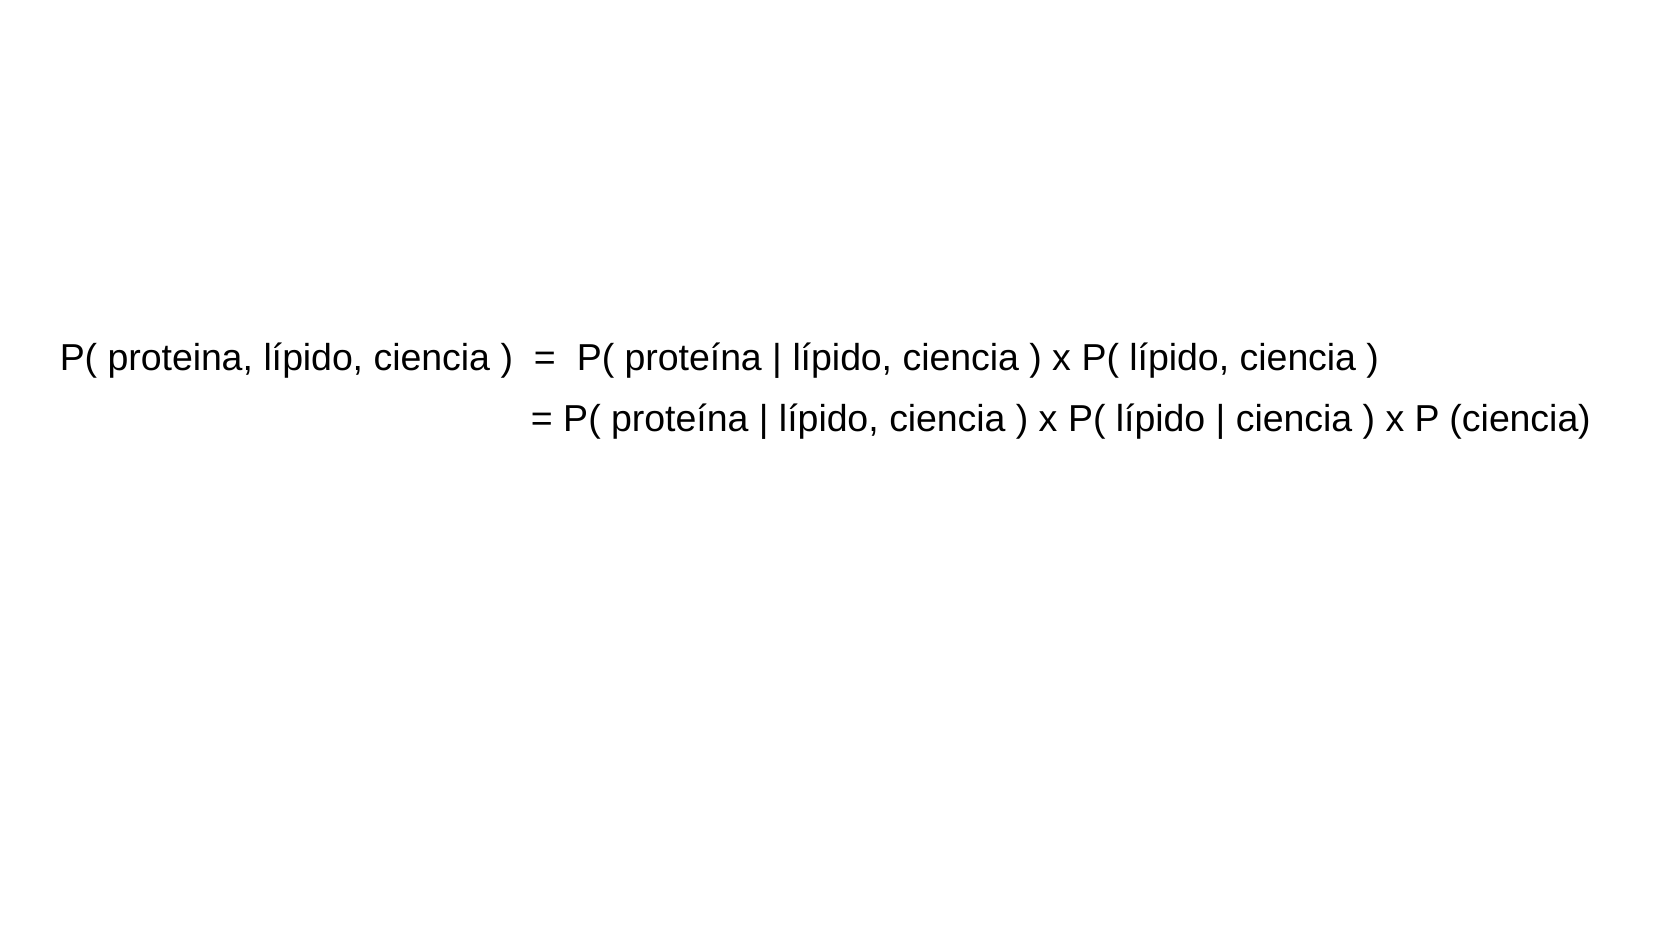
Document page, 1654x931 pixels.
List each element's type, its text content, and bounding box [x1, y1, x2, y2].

text_box P( proteina, lípido, ciencia ) = P( proteína | lípido, ciencia ) x P( lípido, ciencia ) [45, 329, 1456, 451]
text_box = P( proteína | lípido, ciencia ) x P( lípido | ciencia ) x P (ciencia) [495, 390, 1636, 441]
